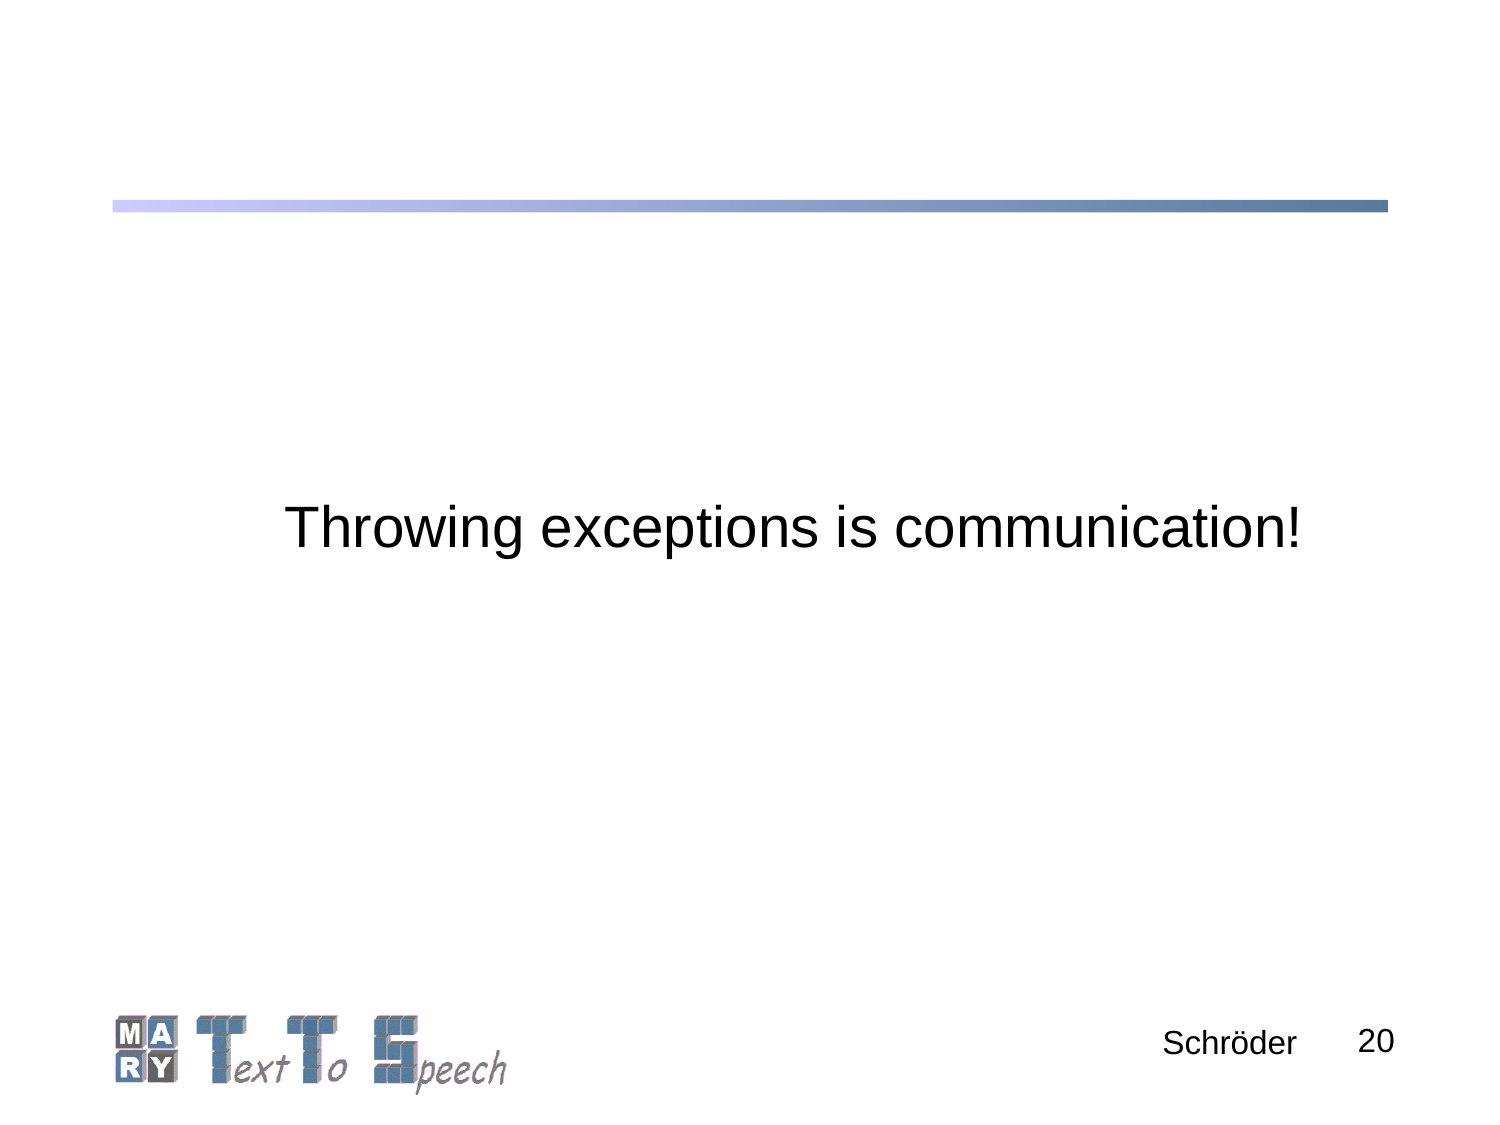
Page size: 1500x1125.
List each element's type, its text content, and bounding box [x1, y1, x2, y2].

picture [112, 1012, 507, 1096]
subtitle Throwing exceptions is communication! [112, 57, 1387, 1004]
